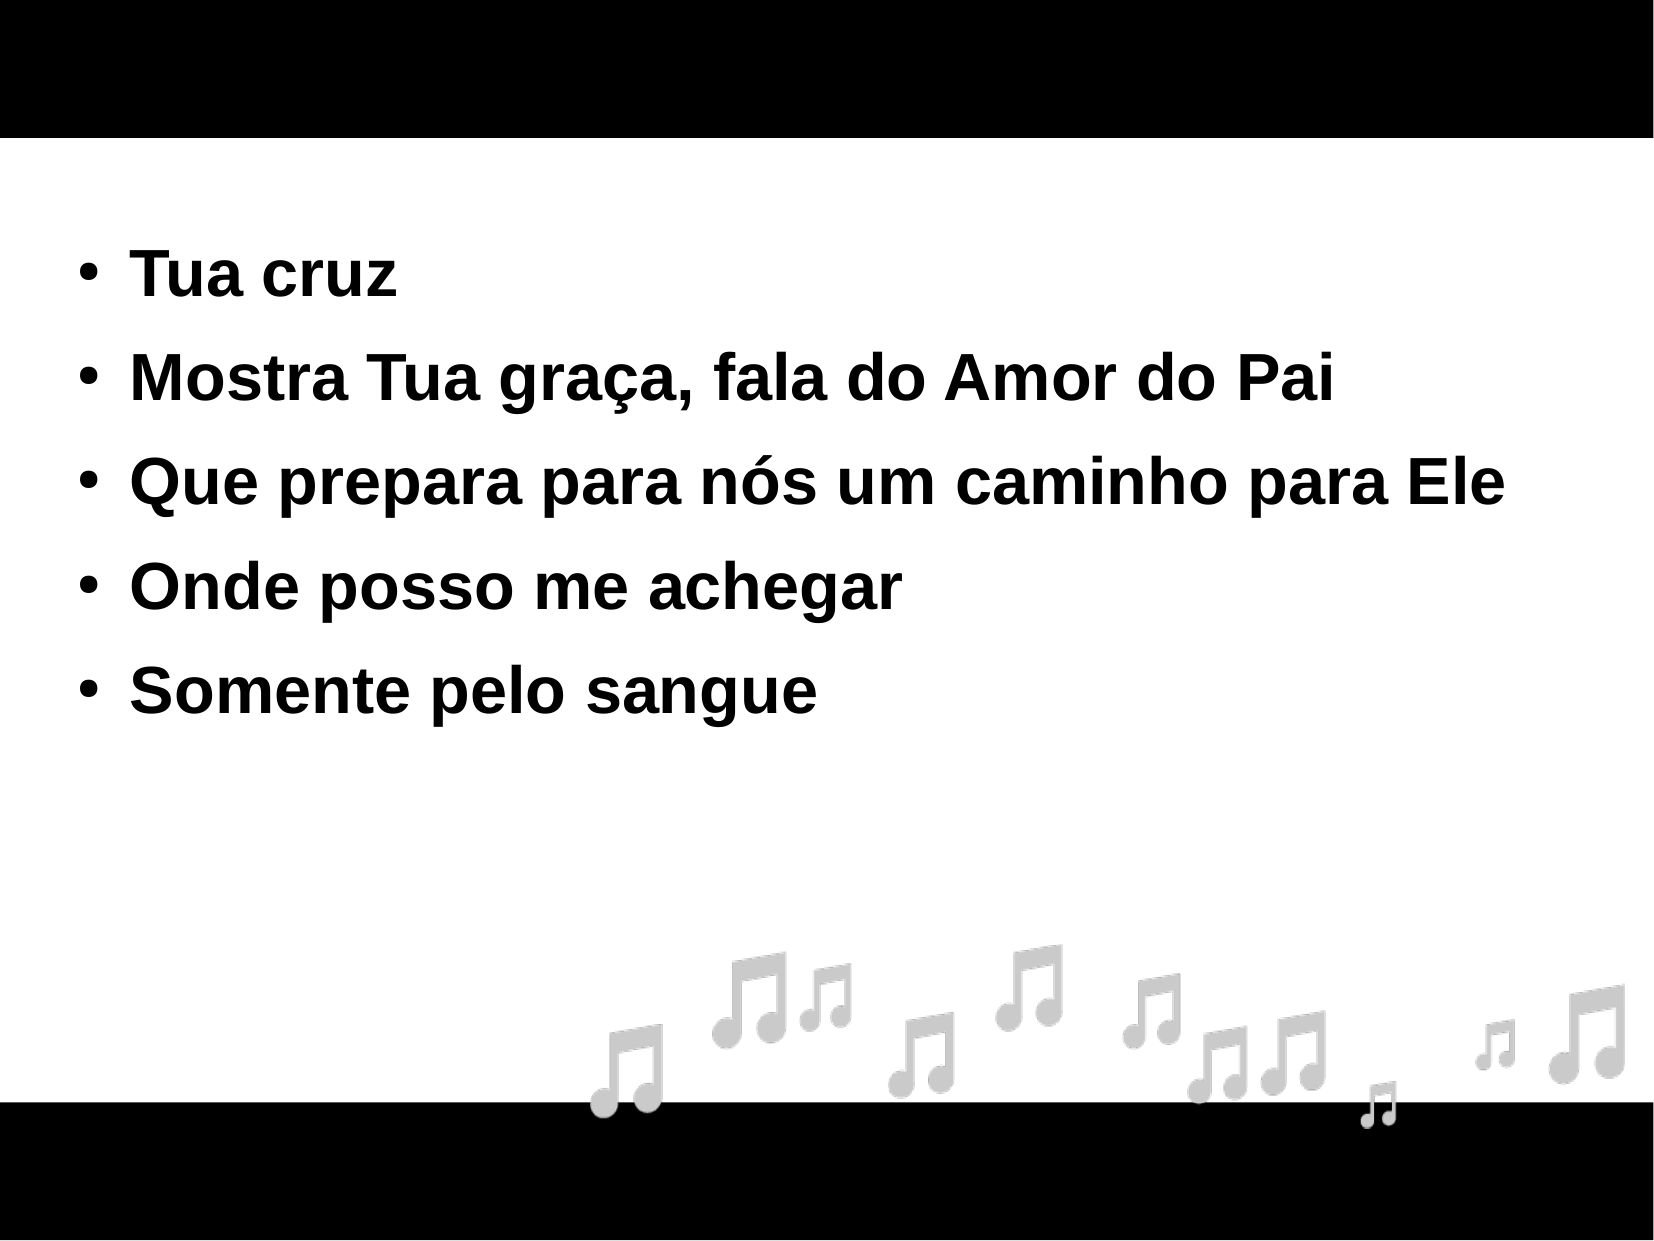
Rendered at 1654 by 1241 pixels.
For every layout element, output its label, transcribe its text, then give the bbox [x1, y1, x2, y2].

list Tua cruz Mostra Tua graça, fala do Amor do Pai Que prepara para nós um caminho para Ele Onde posso me achegar Somente pelo sangue [59, 236, 1595, 1024]
